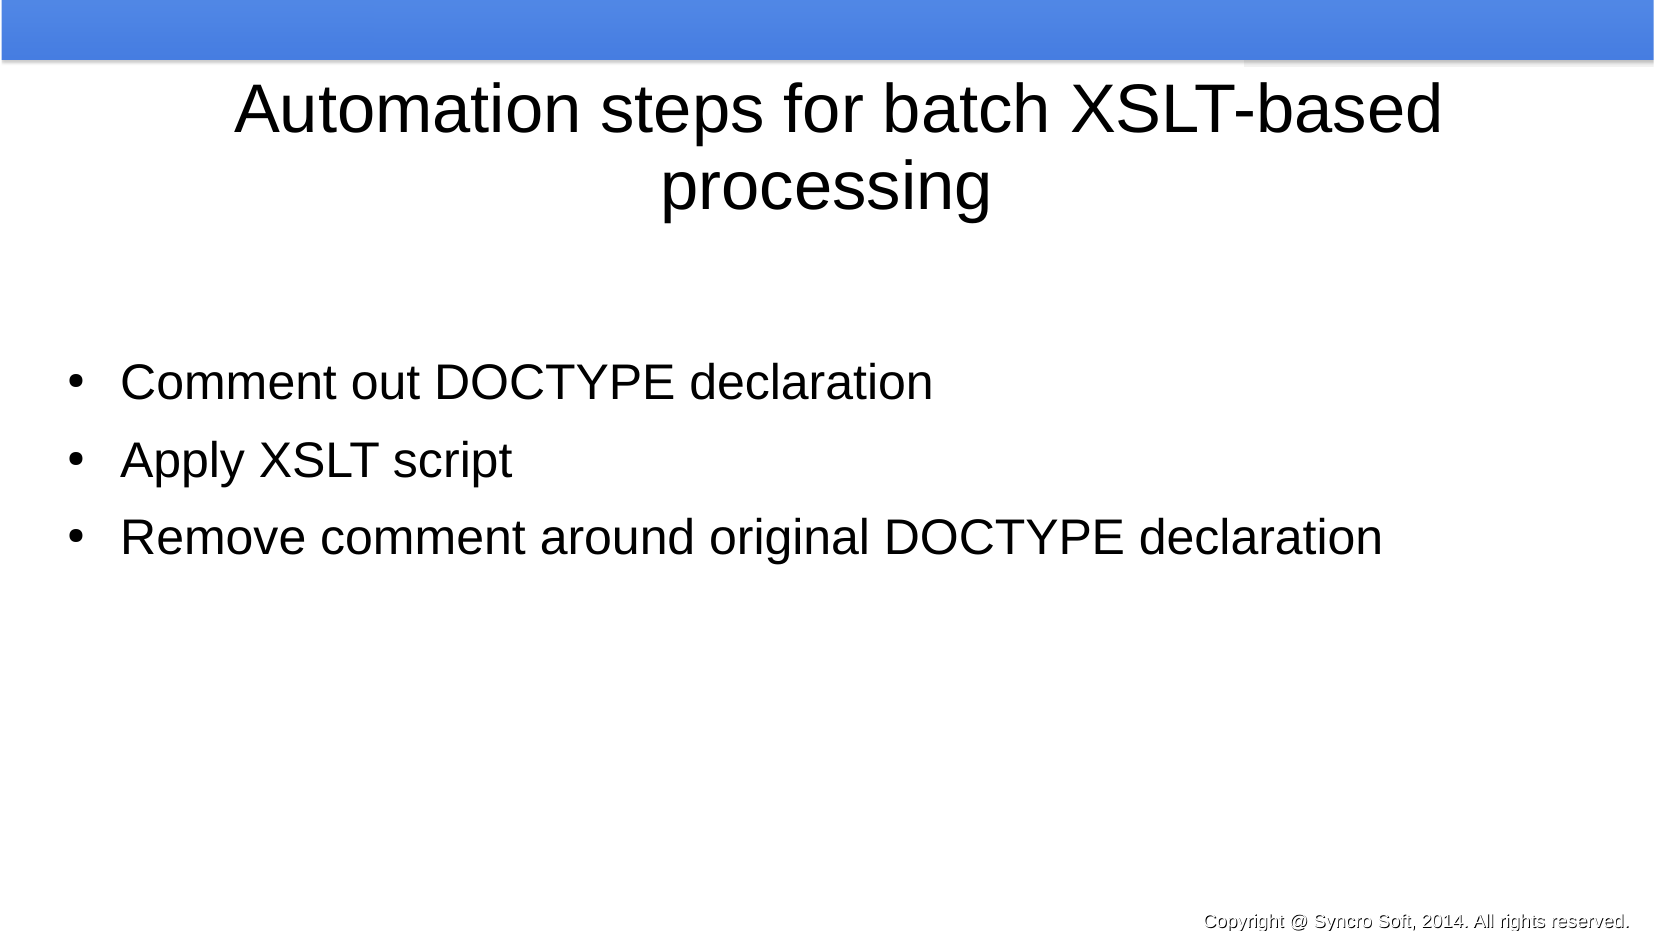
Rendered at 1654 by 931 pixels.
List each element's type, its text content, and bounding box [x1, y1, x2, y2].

list Comment out DOCTYPE declaration Apply XSLT script Remove comment around original DOCTYPE declaration [49, 276, 1538, 816]
title Automation steps for batch XSLT-based processing [82, 69, 1571, 226]
picture [1, 0, 1654, 67]
